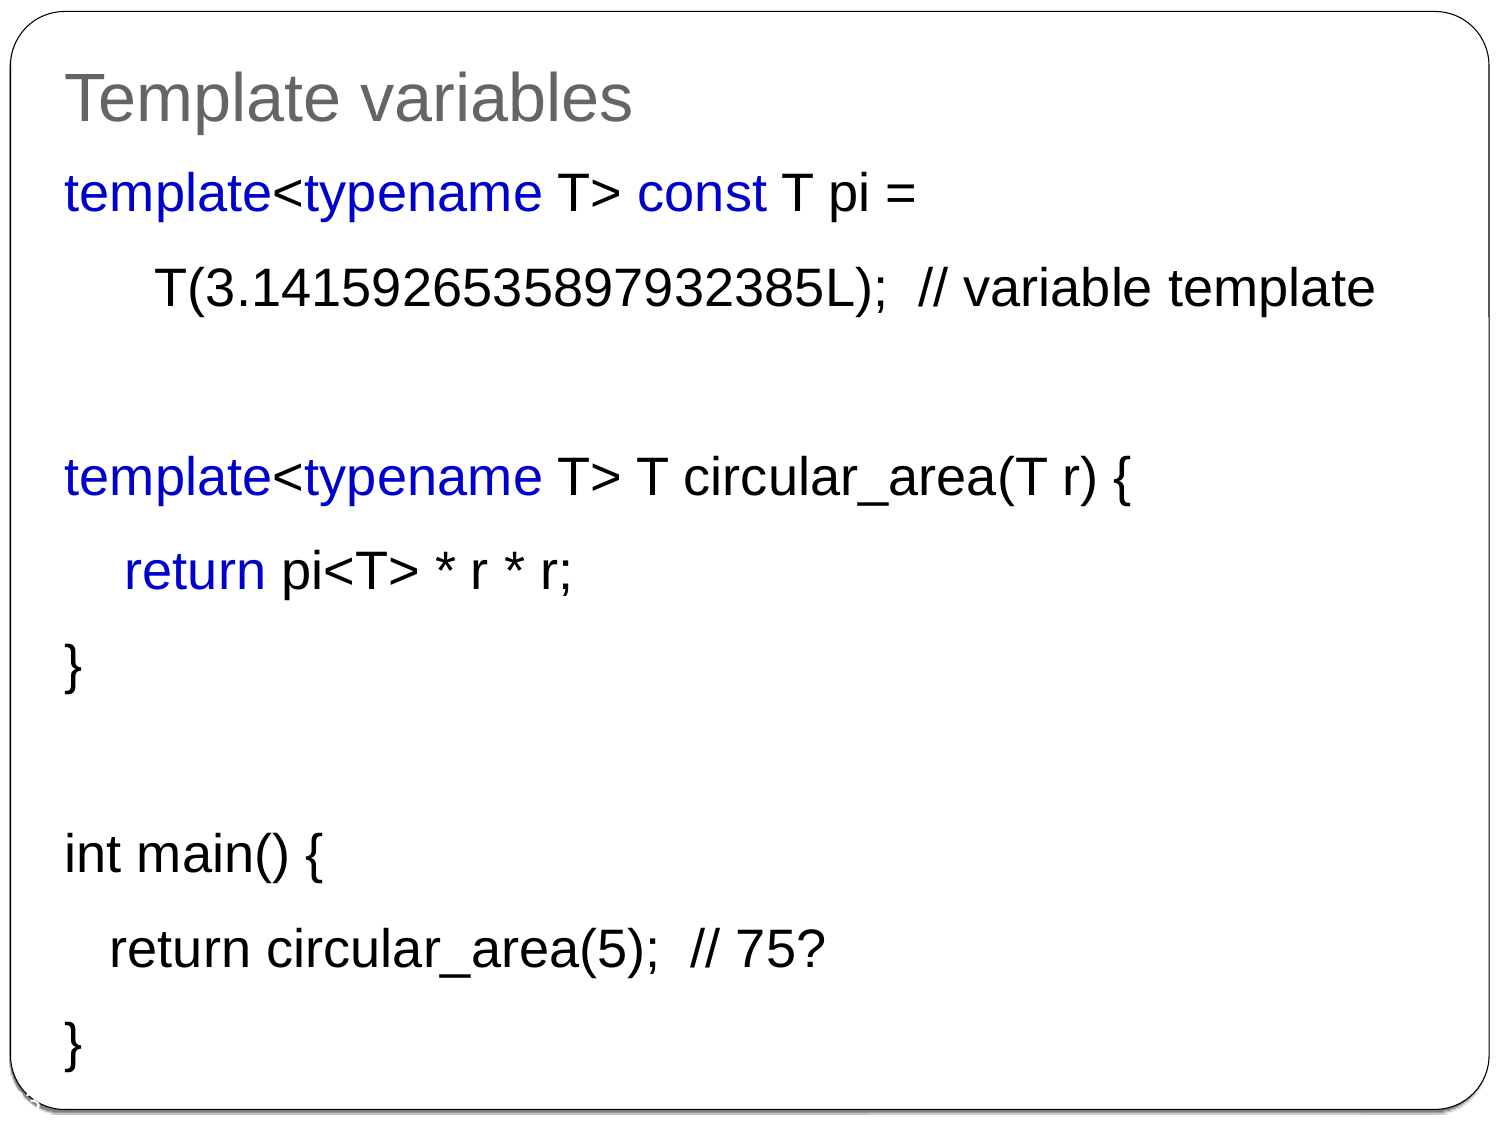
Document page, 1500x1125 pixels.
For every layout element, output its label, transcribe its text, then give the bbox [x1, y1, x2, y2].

title Template variables [50, 45, 1450, 149]
slide_number <number> [0, 1074, 50, 1125]
list template<typename T> const T pi = T(3.1415926535897932385L); // variable template template<typename T> T circular_area(T r) { return pi<T> * r * r; } int main() { return circular_area(5); // 75? } [50, 149, 1450, 1088]
